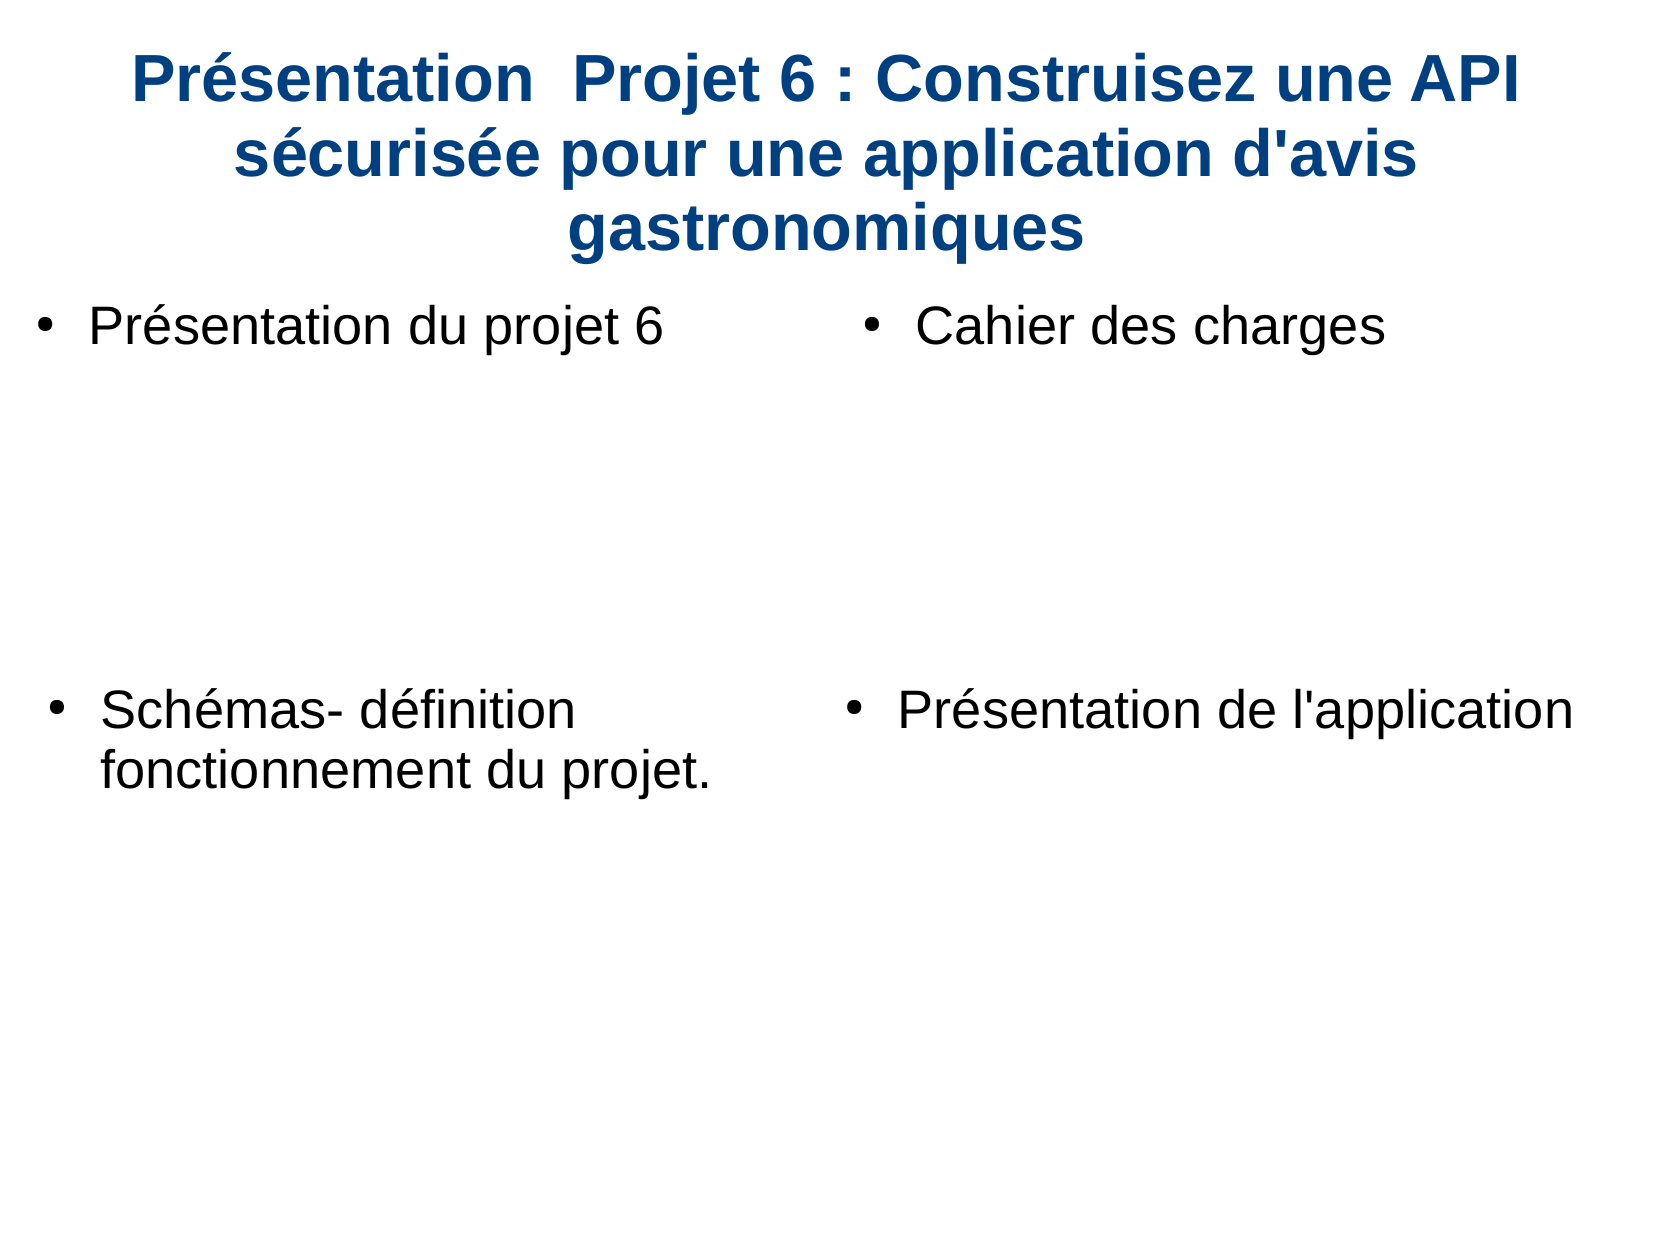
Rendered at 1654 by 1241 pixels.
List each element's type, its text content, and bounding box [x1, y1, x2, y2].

list Cahier des charges [844, 295, 1595, 639]
list Présentation de l'application [826, 679, 1625, 1039]
title Présentation Projet 6 : Construisez une API sécurisée pour une application d'avis gastronomiques [82, 41, 1571, 265]
list Schémas- définition fonctionnement du projet. [29, 679, 827, 1034]
list Présentation du projet 6 [17, 295, 768, 639]
